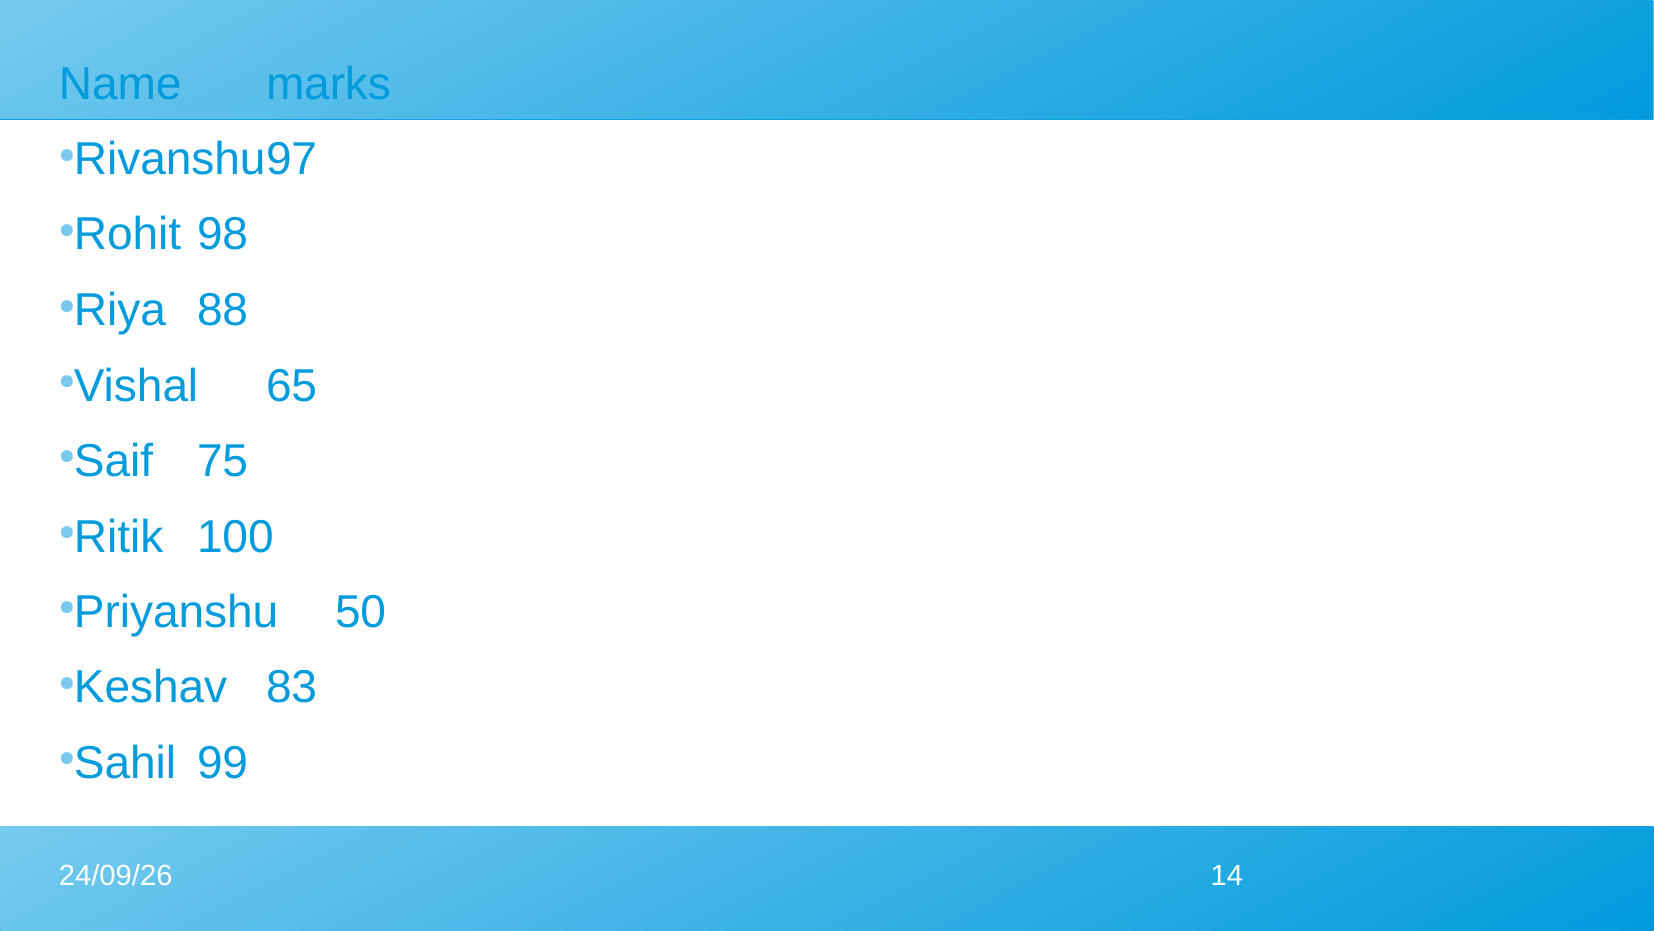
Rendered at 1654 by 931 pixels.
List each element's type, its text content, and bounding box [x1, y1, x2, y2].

list Name marks Rivanshu 97 Rohit 98 Riya 88 Vishal 65 Saif 75 Ritik 100 Priyanshu 50 Keshav 83 Sahil 99 [59, 53, 1595, 792]
text_box 21-08-2023 [59, 856, 443, 916]
text_box [1210, 856, 1595, 916]
